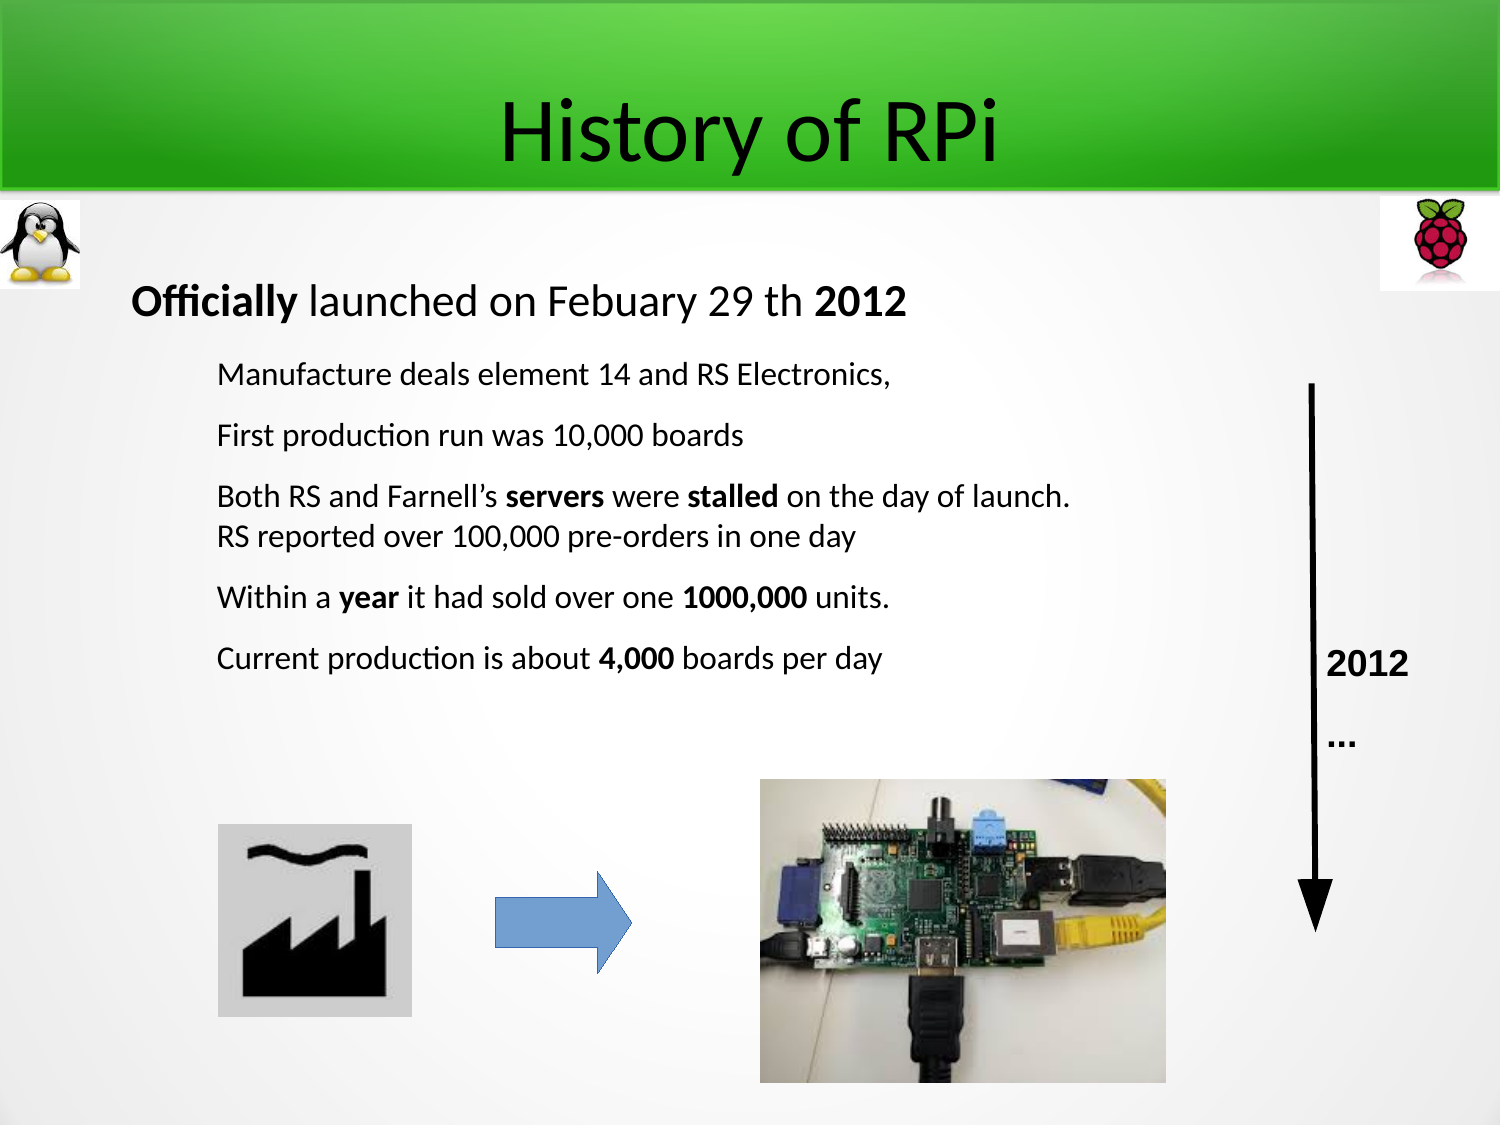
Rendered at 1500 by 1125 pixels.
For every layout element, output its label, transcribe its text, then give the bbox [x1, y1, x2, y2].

title History of RPi [75, 45, 1425, 233]
picture [1380, 196, 1500, 291]
picture [218, 824, 412, 1017]
text_box 2012 [1311, 634, 1467, 692]
picture [760, 779, 1166, 1083]
text_box ... [1311, 705, 1467, 763]
picture [0, 200, 80, 289]
text_box [495, 871, 632, 974]
list Officially launched on Febuary 29 th 2012 Manufacture deals element 14 and RS Electronics, First production run was 10,000 boards Both RS and Farnell’s servers were stalled on the day of launch. RS reported over 100,000 pre-orders in one day Within a year it had sold over one 1000,000 units. Current production is about 4,000 boards per day [60, 262, 1176, 1006]
